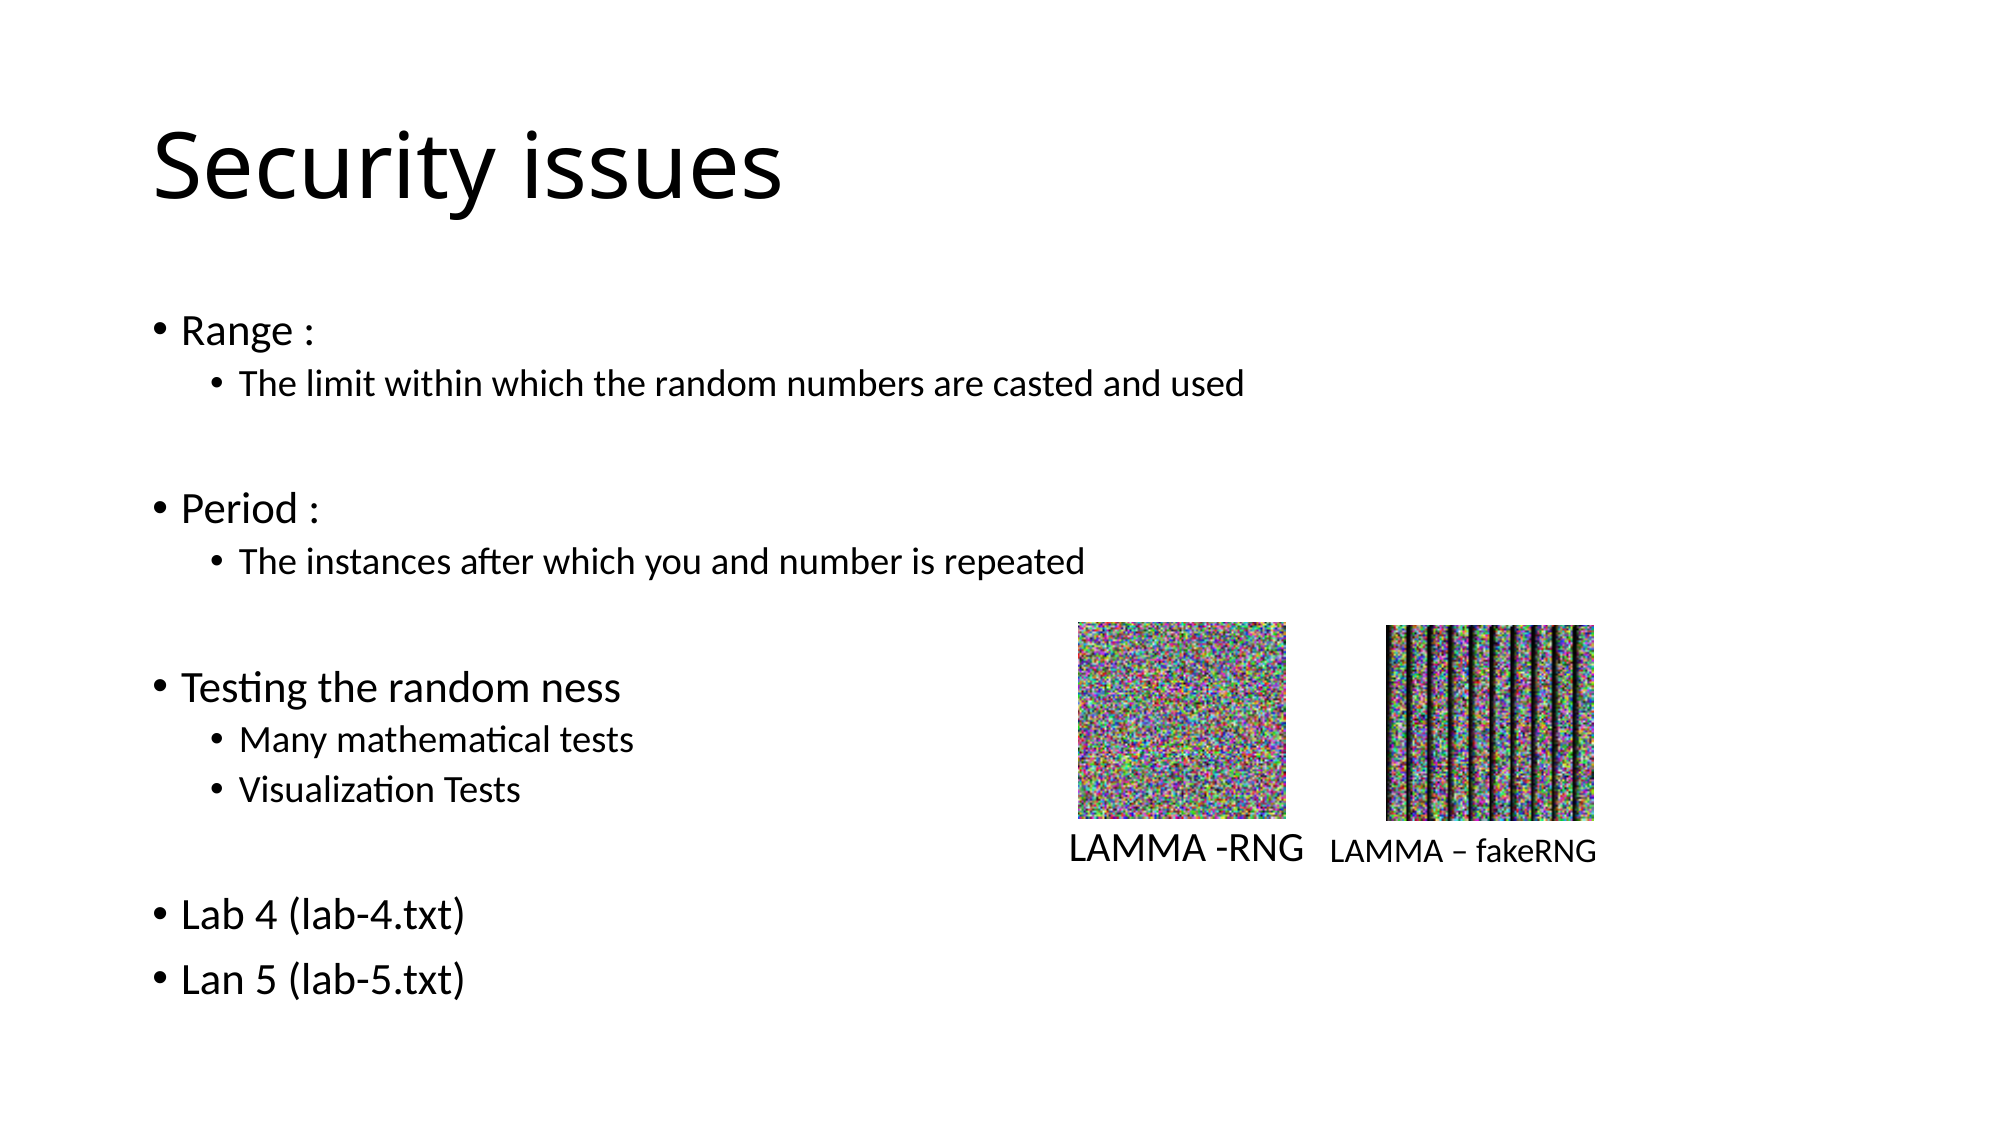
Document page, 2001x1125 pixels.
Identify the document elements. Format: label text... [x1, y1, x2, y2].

text_box LAMMA -RNG [1054, 818, 1323, 892]
text_box LAMMA – fakeRNG [1314, 825, 1675, 878]
picture [1386, 625, 1594, 822]
title Security issues [137, 59, 1863, 278]
picture [1078, 622, 1286, 818]
list Range : The limit within which the random numbers are casted and used Period : The instances after which you and number is repeated Testing the random ness Many mathematical tests Visualization Tests Lab 4 (lab-4.txt) Lan 5 (lab-5.txt) [137, 299, 1863, 1014]
